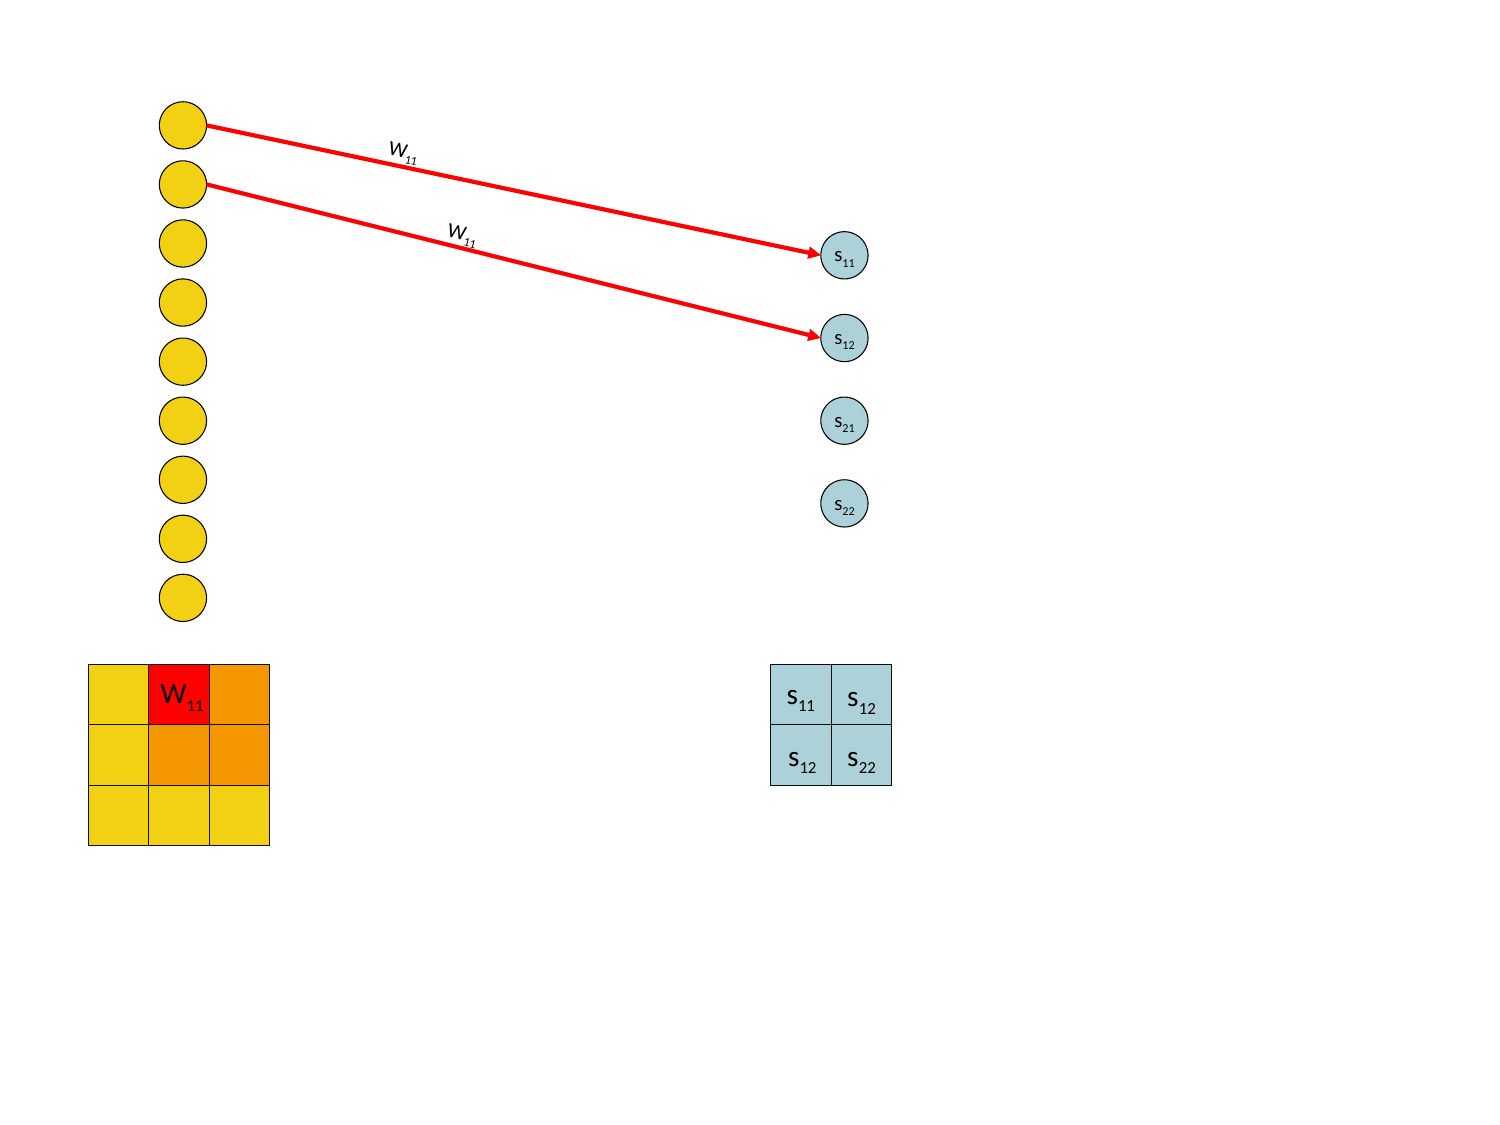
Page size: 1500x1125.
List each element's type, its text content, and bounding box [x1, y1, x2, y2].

text_box [159, 515, 207, 563]
text_box [88, 664, 270, 846]
text_box W11 [324, 113, 484, 189]
text_box s11 [770, 664, 831, 724]
text_box [159, 397, 207, 445]
text_box [159, 456, 207, 504]
text_box s12 [831, 664, 892, 724]
text_box W11 [148, 664, 209, 724]
text_box [159, 574, 207, 622]
text_box W11 [383, 194, 543, 273]
text_box s11 [820, 231, 869, 279]
text_box s22 [831, 724, 892, 786]
text_box s12 [770, 724, 831, 786]
text_box s22 [820, 479, 869, 528]
text_box s21 [820, 397, 869, 445]
text_box [159, 278, 207, 327]
text_box [159, 338, 207, 386]
text_box [159, 219, 207, 268]
text_box [159, 160, 207, 209]
text_box [159, 101, 207, 149]
text_box s12 [820, 314, 869, 362]
